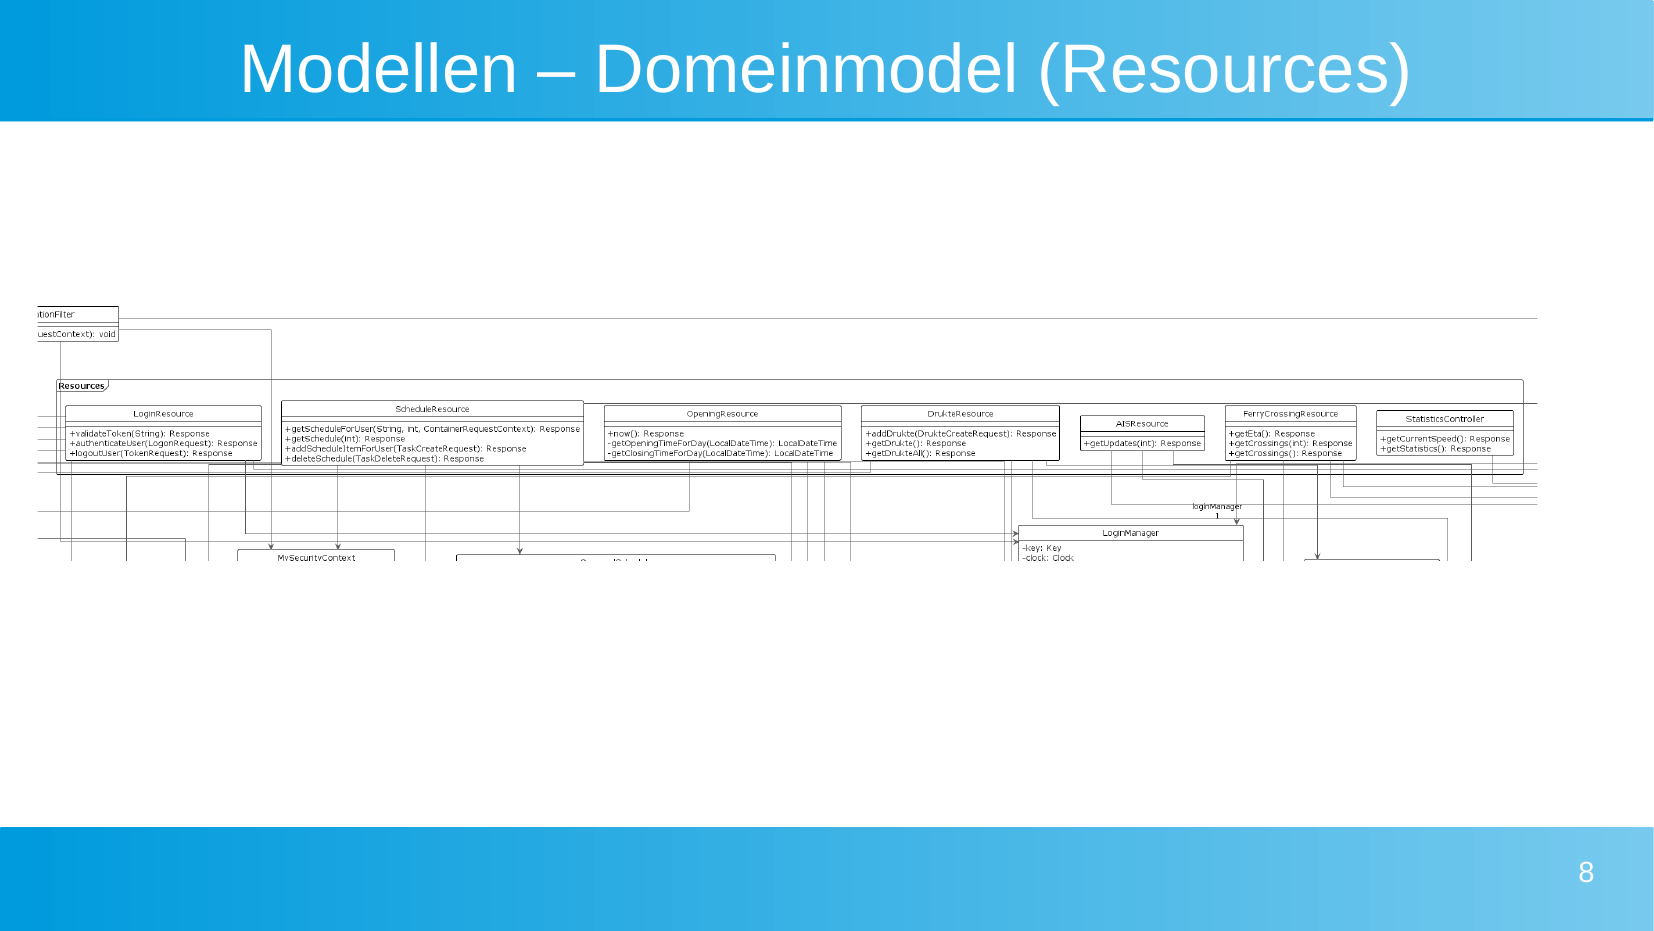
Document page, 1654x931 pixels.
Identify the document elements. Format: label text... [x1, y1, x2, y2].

title Modellen – Domeinmodel (Resources) [59, 29, 1595, 108]
picture [37, 300, 1538, 561]
